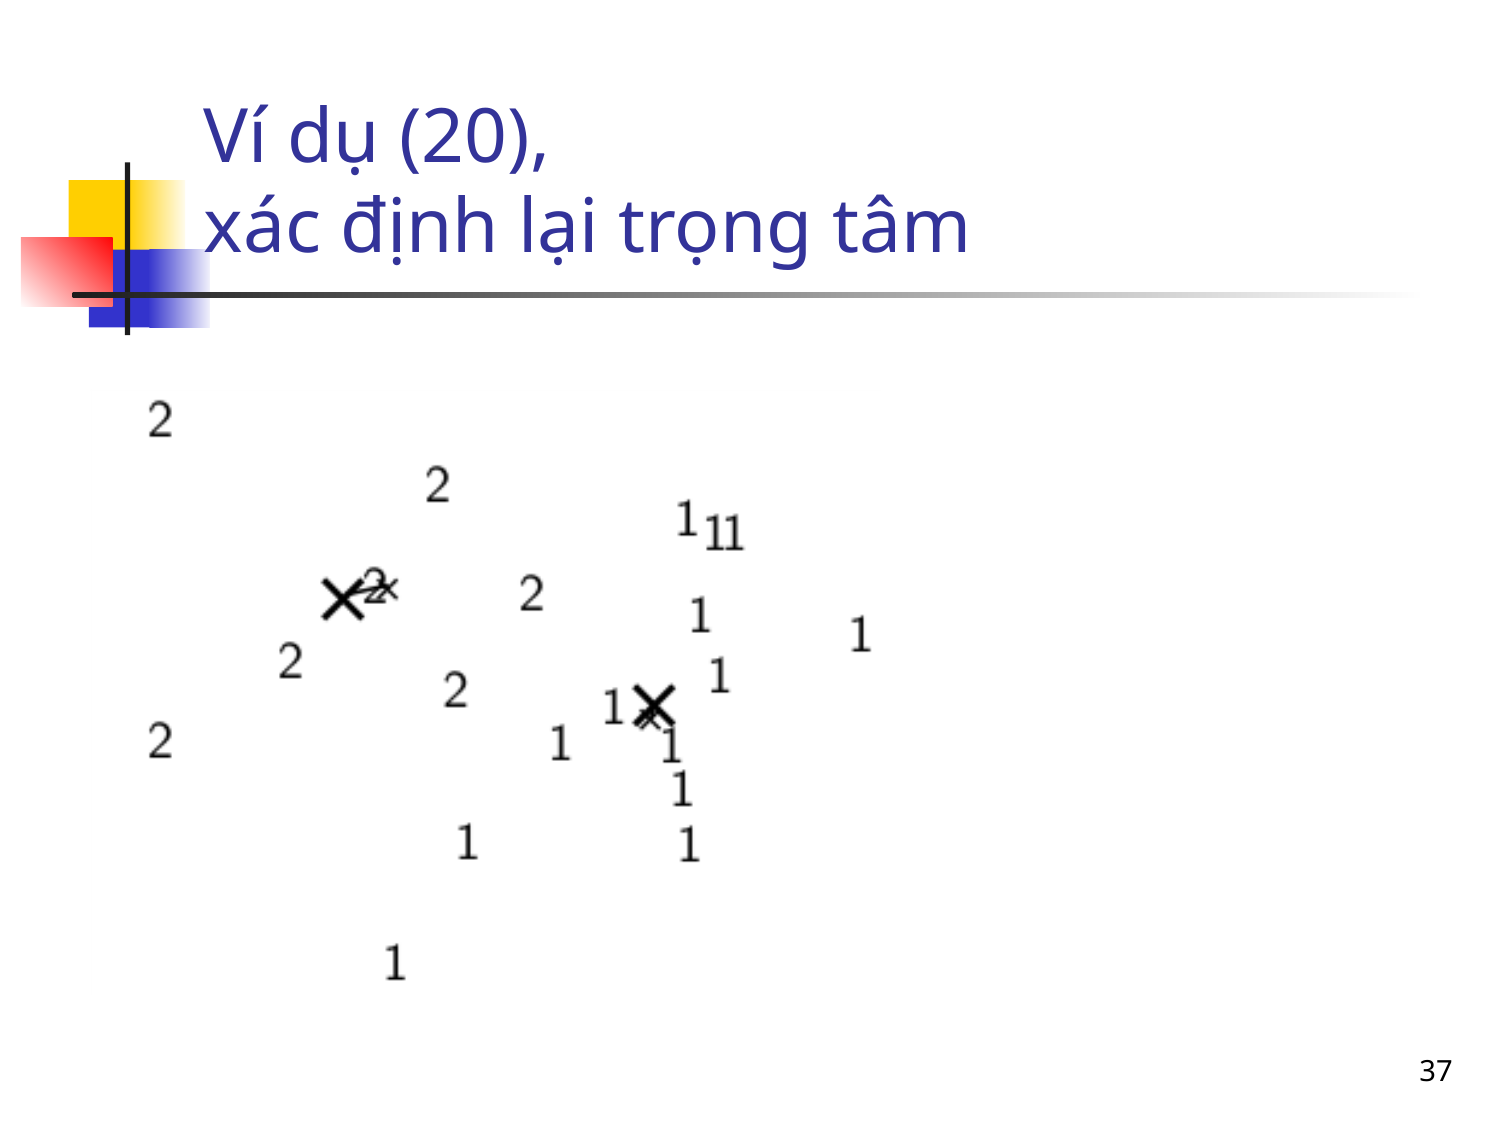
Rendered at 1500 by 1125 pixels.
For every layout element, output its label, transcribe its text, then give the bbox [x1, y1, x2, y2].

picture [90, 389, 881, 995]
slide_number <number> [1155, 1024, 1468, 1100]
title Ví dụ (20), xác định lại trọng tâm [188, 35, 1468, 275]
